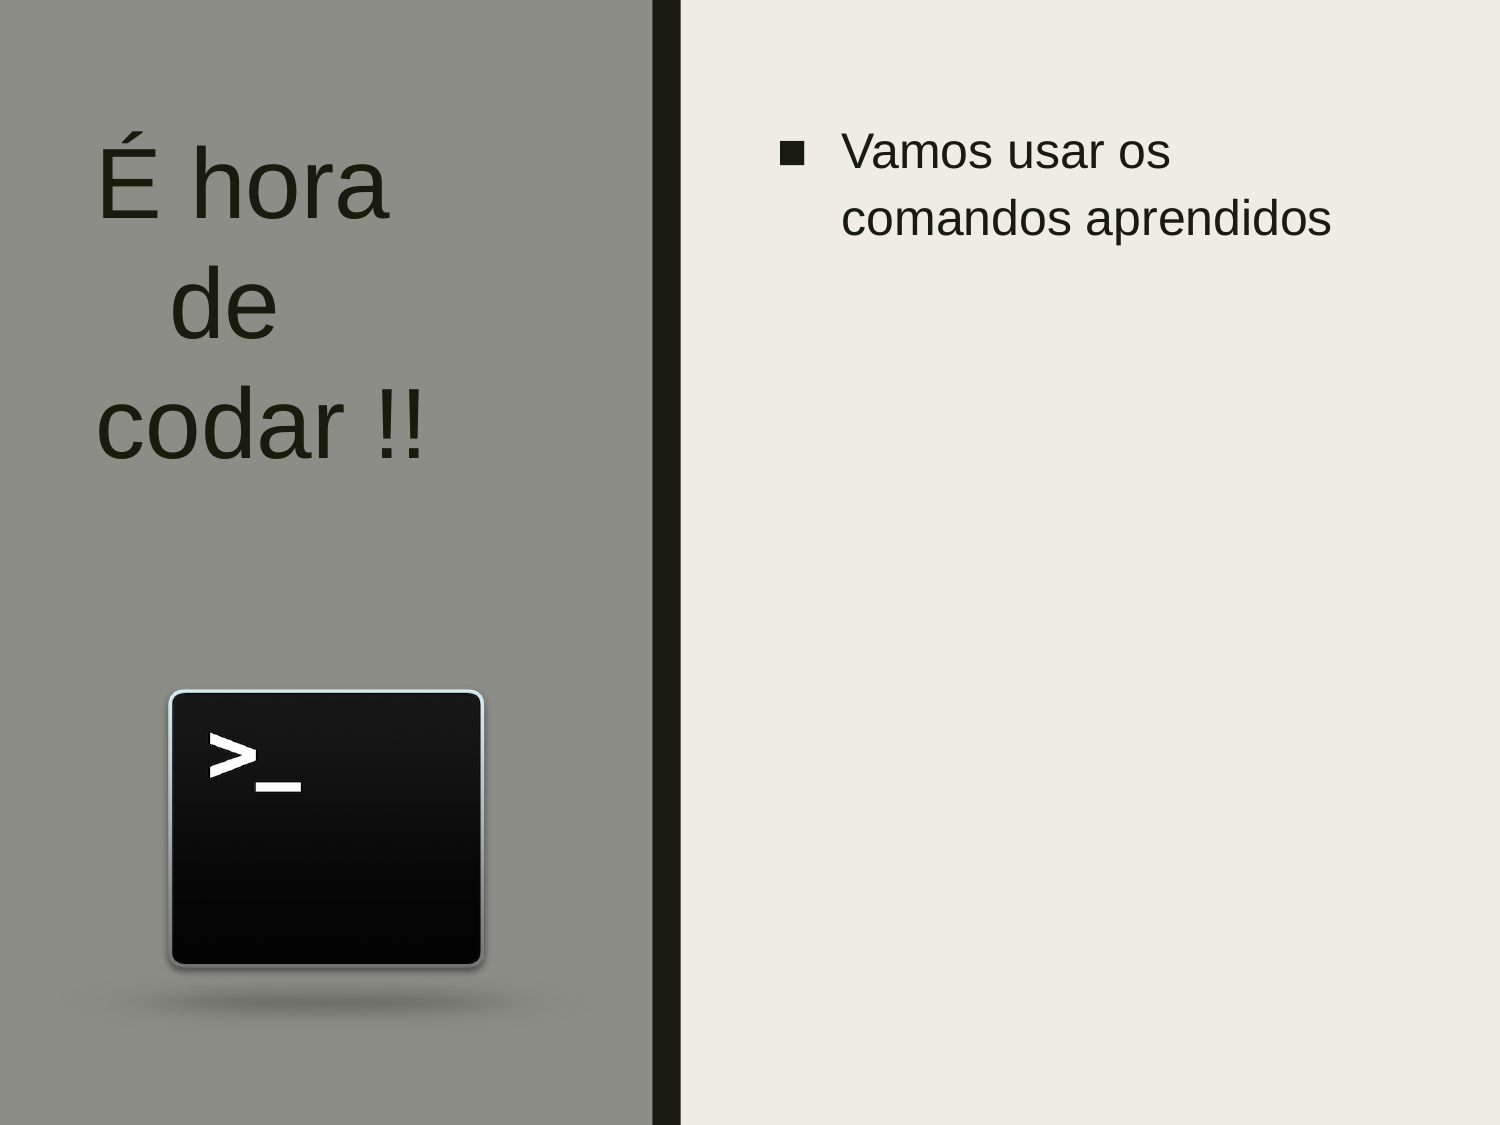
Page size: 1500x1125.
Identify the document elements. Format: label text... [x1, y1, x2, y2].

title Vamos usar os comandos aprendidos [839, 110, 1406, 312]
text_box ■ [775, 116, 808, 179]
text_box É hora de codar !! [93, 116, 485, 479]
text_box [0, 0, 1500, 1125]
